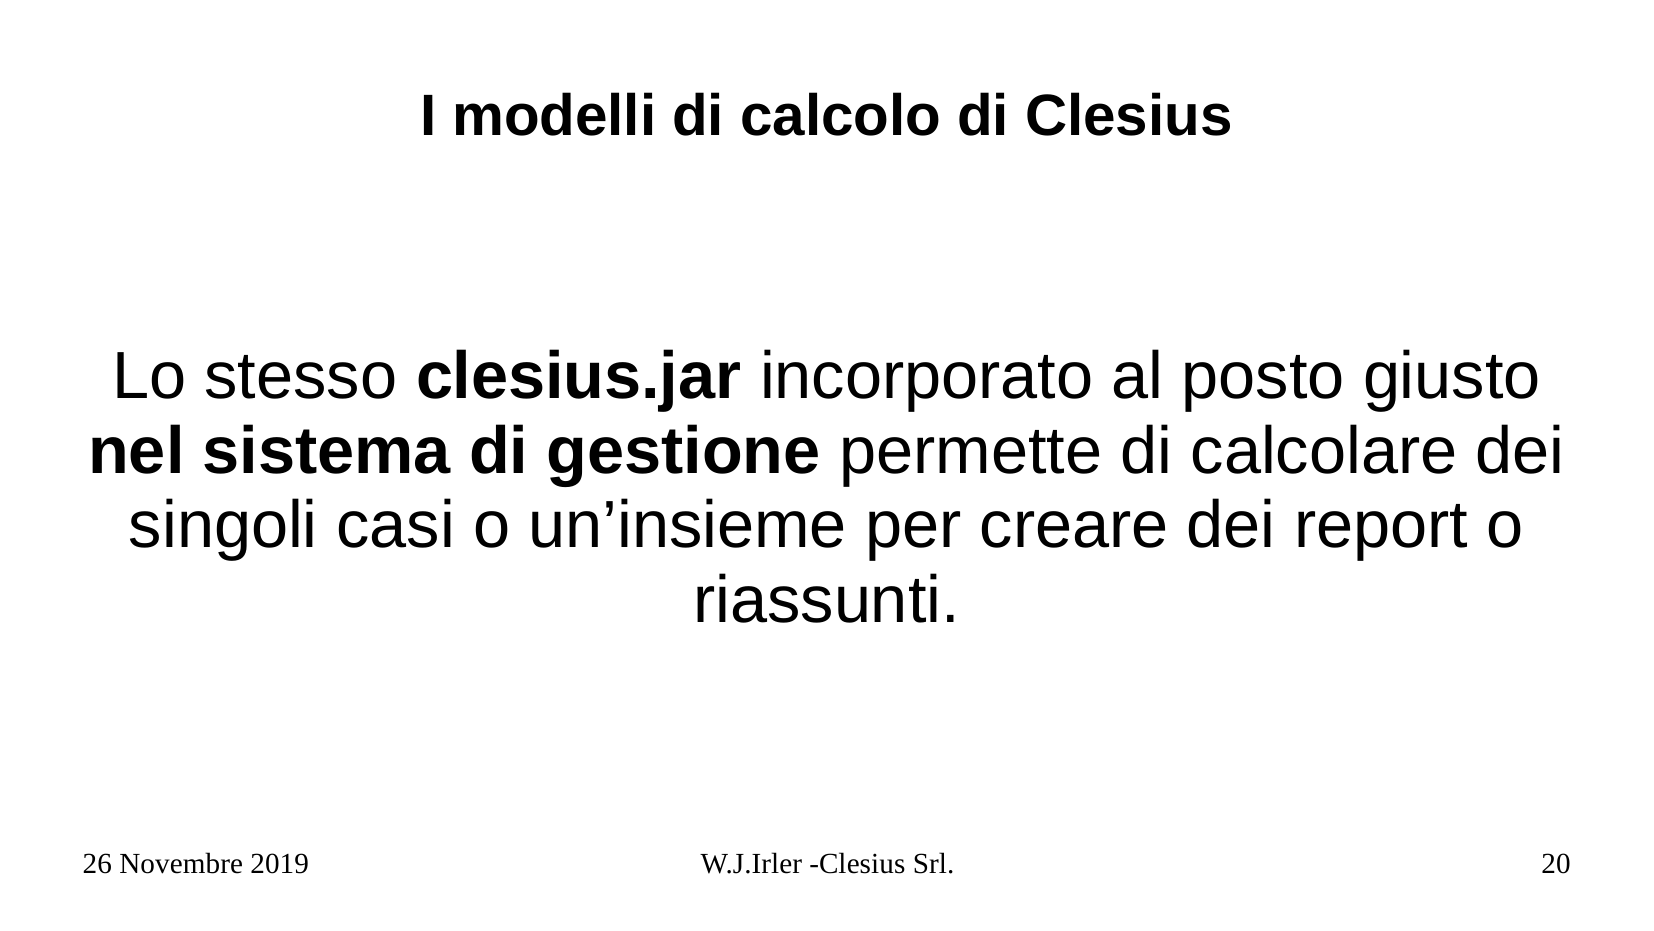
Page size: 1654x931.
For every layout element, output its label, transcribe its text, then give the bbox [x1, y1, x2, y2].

title I modelli di calcolo di Clesius [82, 37, 1571, 193]
subtitle Lo stesso clesius.jar incorporato al posto giusto nel sistema di gestione permette di calcolare dei singoli casi o un’insieme per creare dei report o riassunti. [82, 217, 1571, 758]
